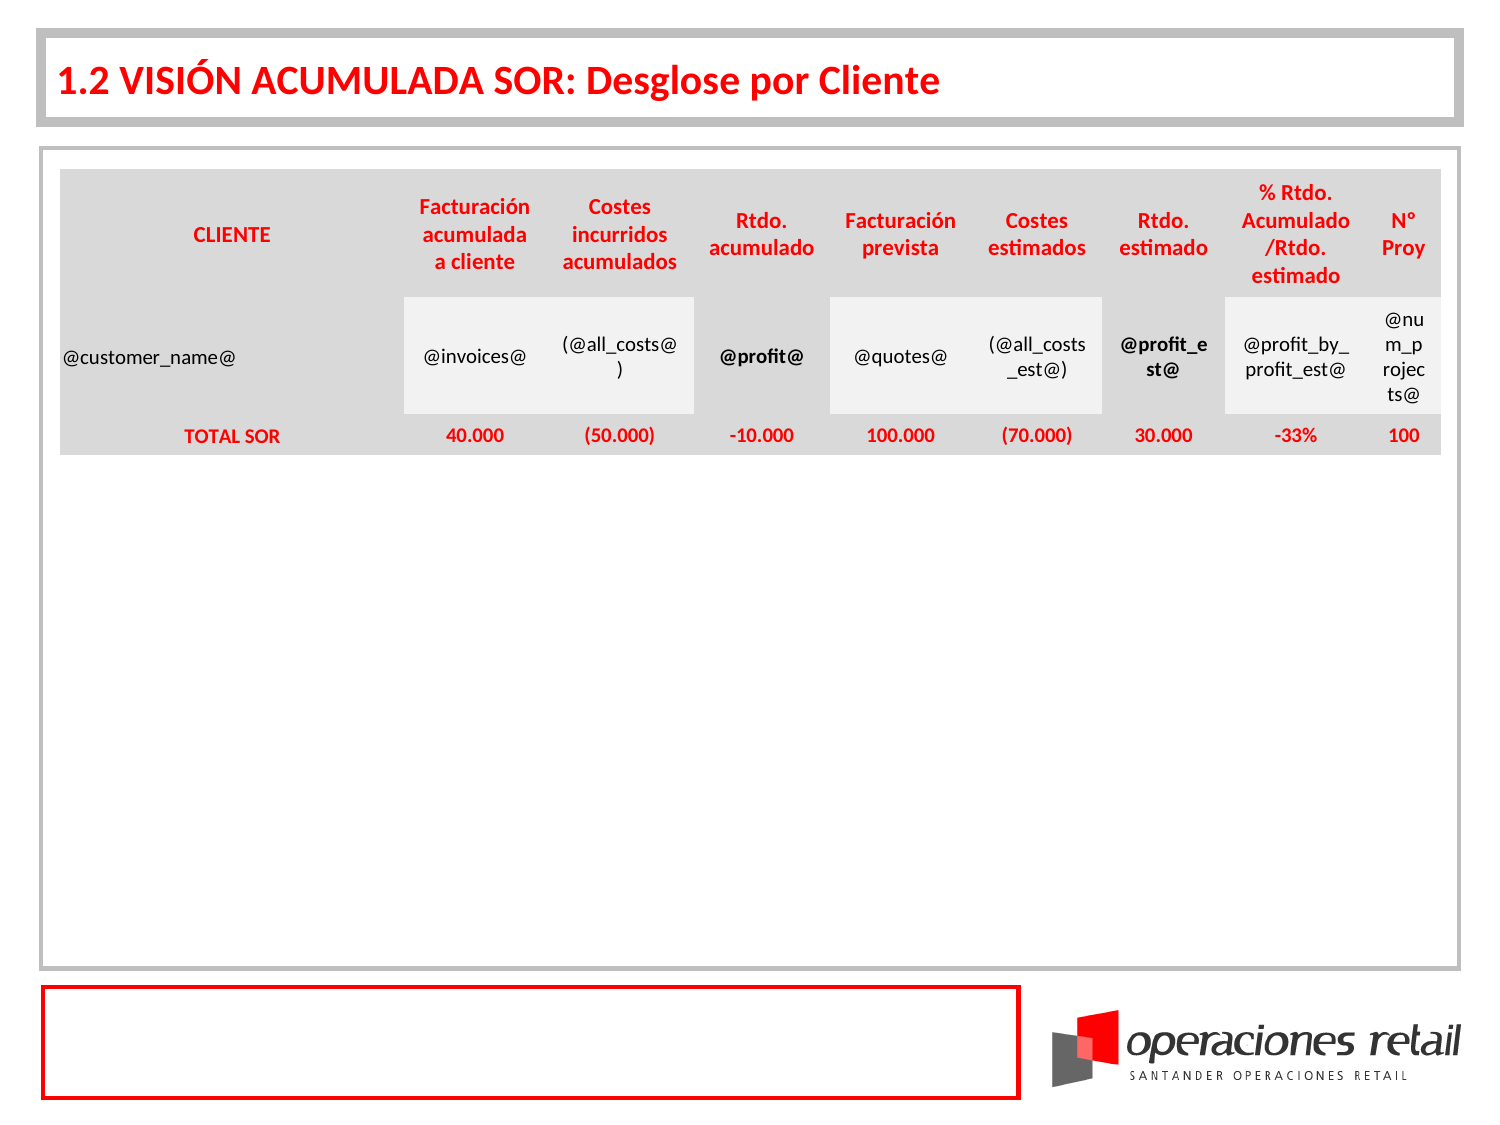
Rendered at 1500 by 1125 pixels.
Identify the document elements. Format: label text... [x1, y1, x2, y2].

table_header Facturación prevista [830, 169, 972, 297]
table_cell TOTAL SOR [60, 414, 404, 455]
table_cell (@all_costs@) [546, 297, 694, 414]
table_header Rtdo. estimado [1102, 169, 1225, 297]
table_cell @customer_name@ [60, 297, 404, 414]
table_header Nº Proy [1367, 169, 1441, 297]
table_header Costes estimados [972, 169, 1102, 297]
table_cell -10.000 [694, 414, 830, 455]
table_cell 30.000 [1102, 414, 1225, 455]
table_header % Rtdo. Acumulado /Rtdo. estimado [1225, 169, 1367, 297]
table_cell @num_projects@ [1367, 297, 1441, 414]
table_cell 40.000 [404, 414, 546, 455]
table_header CLIENTE [60, 169, 404, 297]
table_header Rtdo. acumulado [694, 169, 830, 297]
table_cell @profit_est@ [1102, 297, 1225, 414]
picture [1041, 999, 1472, 1098]
table_cell (70.000) [972, 414, 1102, 455]
table_cell @invoices@ [404, 297, 546, 414]
table_cell @quotes@ [830, 297, 972, 414]
text_box 1.2 VISIÓN ACUMULADA SOR: Desglose por Cliente [41, 33, 1459, 122]
table_cell @profit@ [694, 297, 830, 414]
table_cell (50.000) [546, 414, 694, 455]
table_cell -33% [1225, 414, 1367, 455]
table_header Facturación acumulada a cliente [404, 169, 546, 297]
table_cell @profit_by_profit_est@ [1225, 297, 1367, 414]
table_cell 100.000 [830, 414, 972, 455]
table_cell (@all_costs_est@) [972, 297, 1102, 414]
table_header Costes incurridos acumulados [546, 169, 694, 297]
table_cell 100 [1367, 414, 1441, 455]
